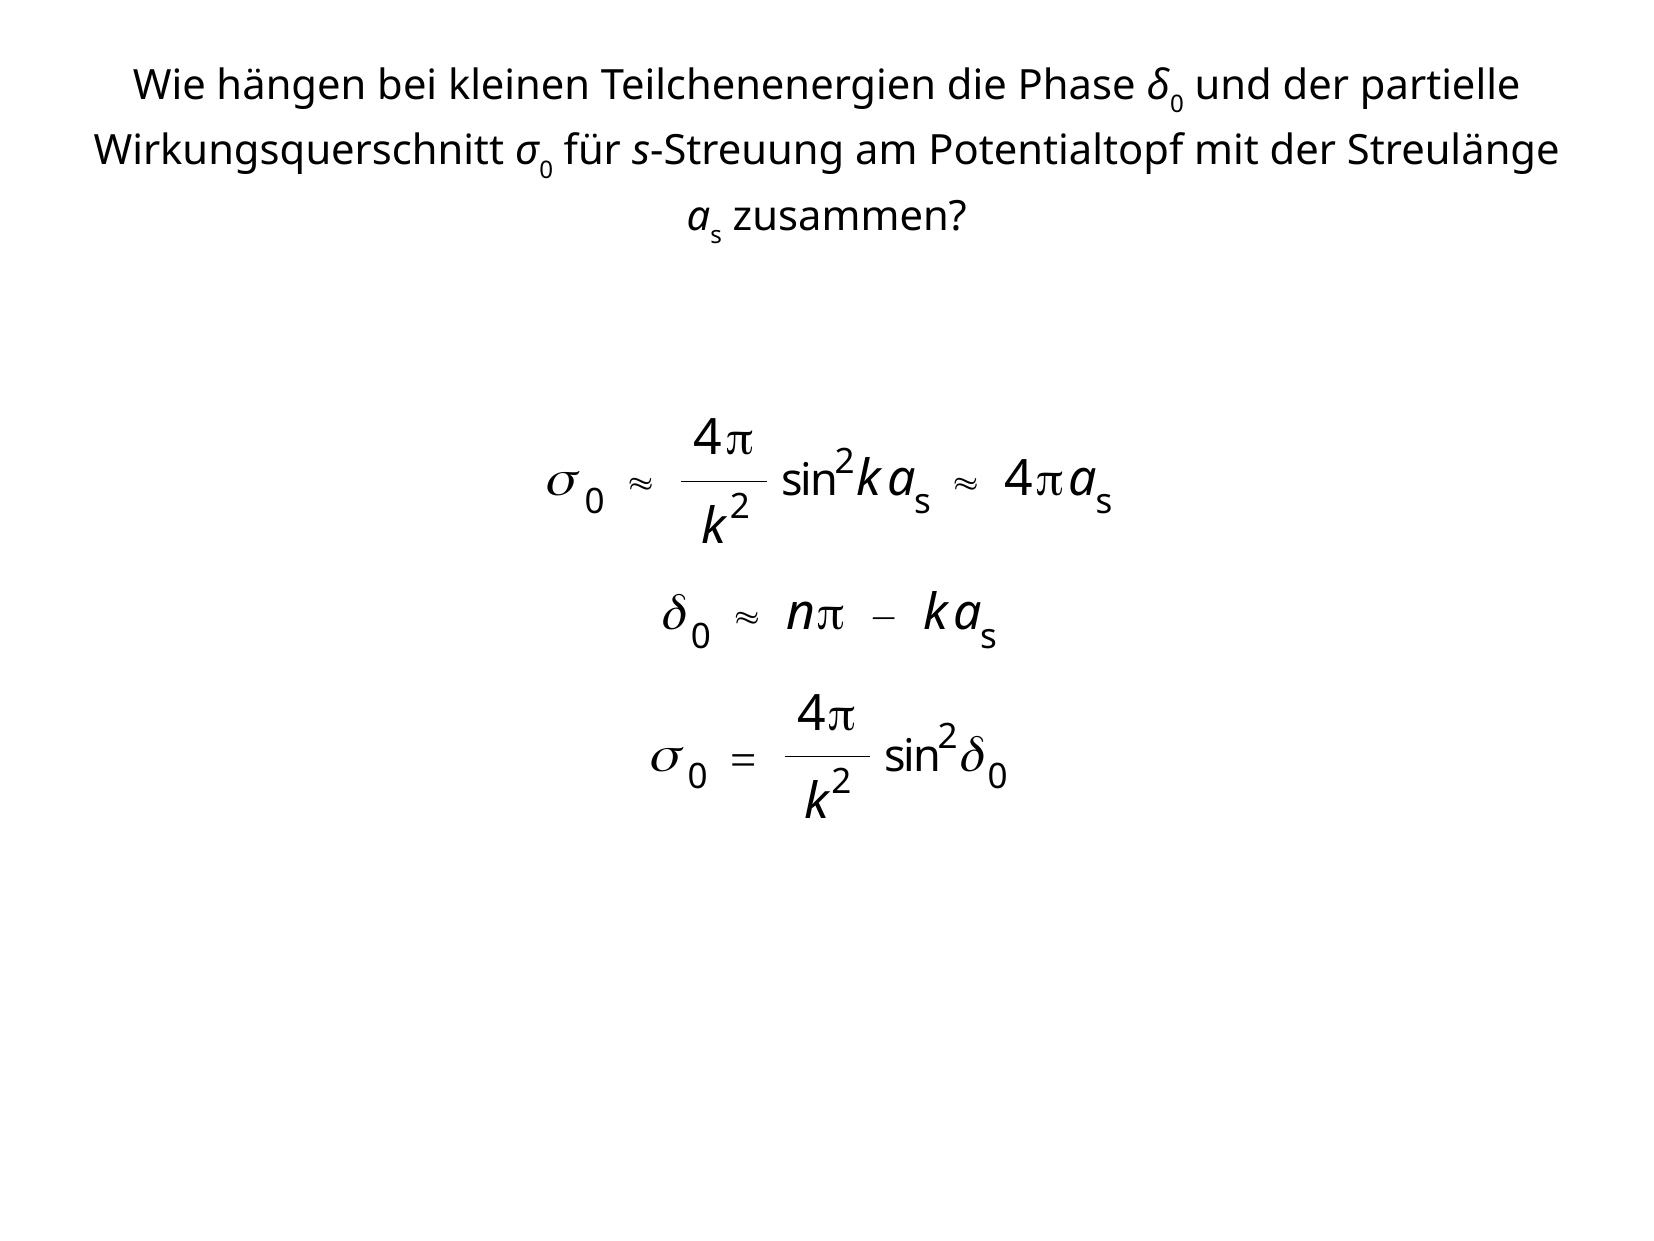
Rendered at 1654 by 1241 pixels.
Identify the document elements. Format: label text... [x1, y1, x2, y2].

chart [537, 407, 1116, 833]
title Wie hängen bei kleinen Teilchenenergien die Phase δ0 und der partielle Wirkungsquerschnitt σ0 für s-Streuung am Potentialtopf mit der Streulänge as zusammen? [82, 49, 1571, 257]
